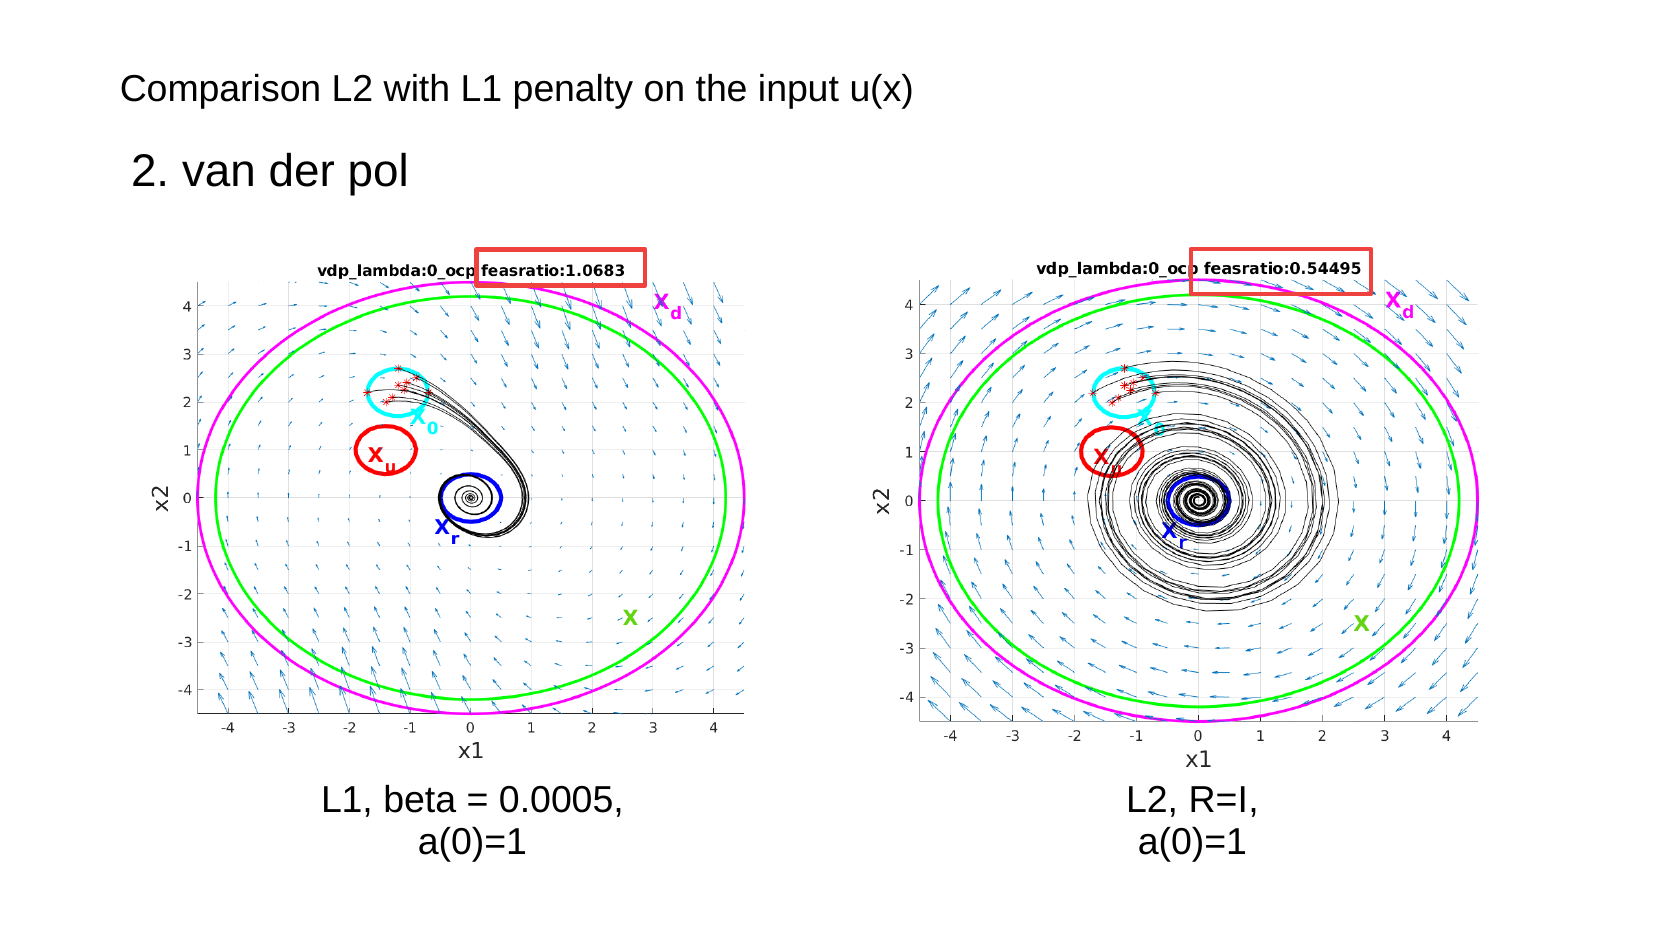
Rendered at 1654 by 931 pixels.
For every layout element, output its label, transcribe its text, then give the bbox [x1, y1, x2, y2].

text_box 2. van der pol [45, 137, 496, 256]
text_box L2, R=I, a(0)=1 [1065, 770, 1321, 870]
text_box Comparison L2 with L1 penalty on the input u(x) [105, 60, 931, 159]
text_box L1, beta = 0.0005, a(0)=1 [285, 772, 661, 871]
picture [479, 252, 643, 283]
picture [825, 239, 1546, 781]
picture [105, 242, 811, 772]
